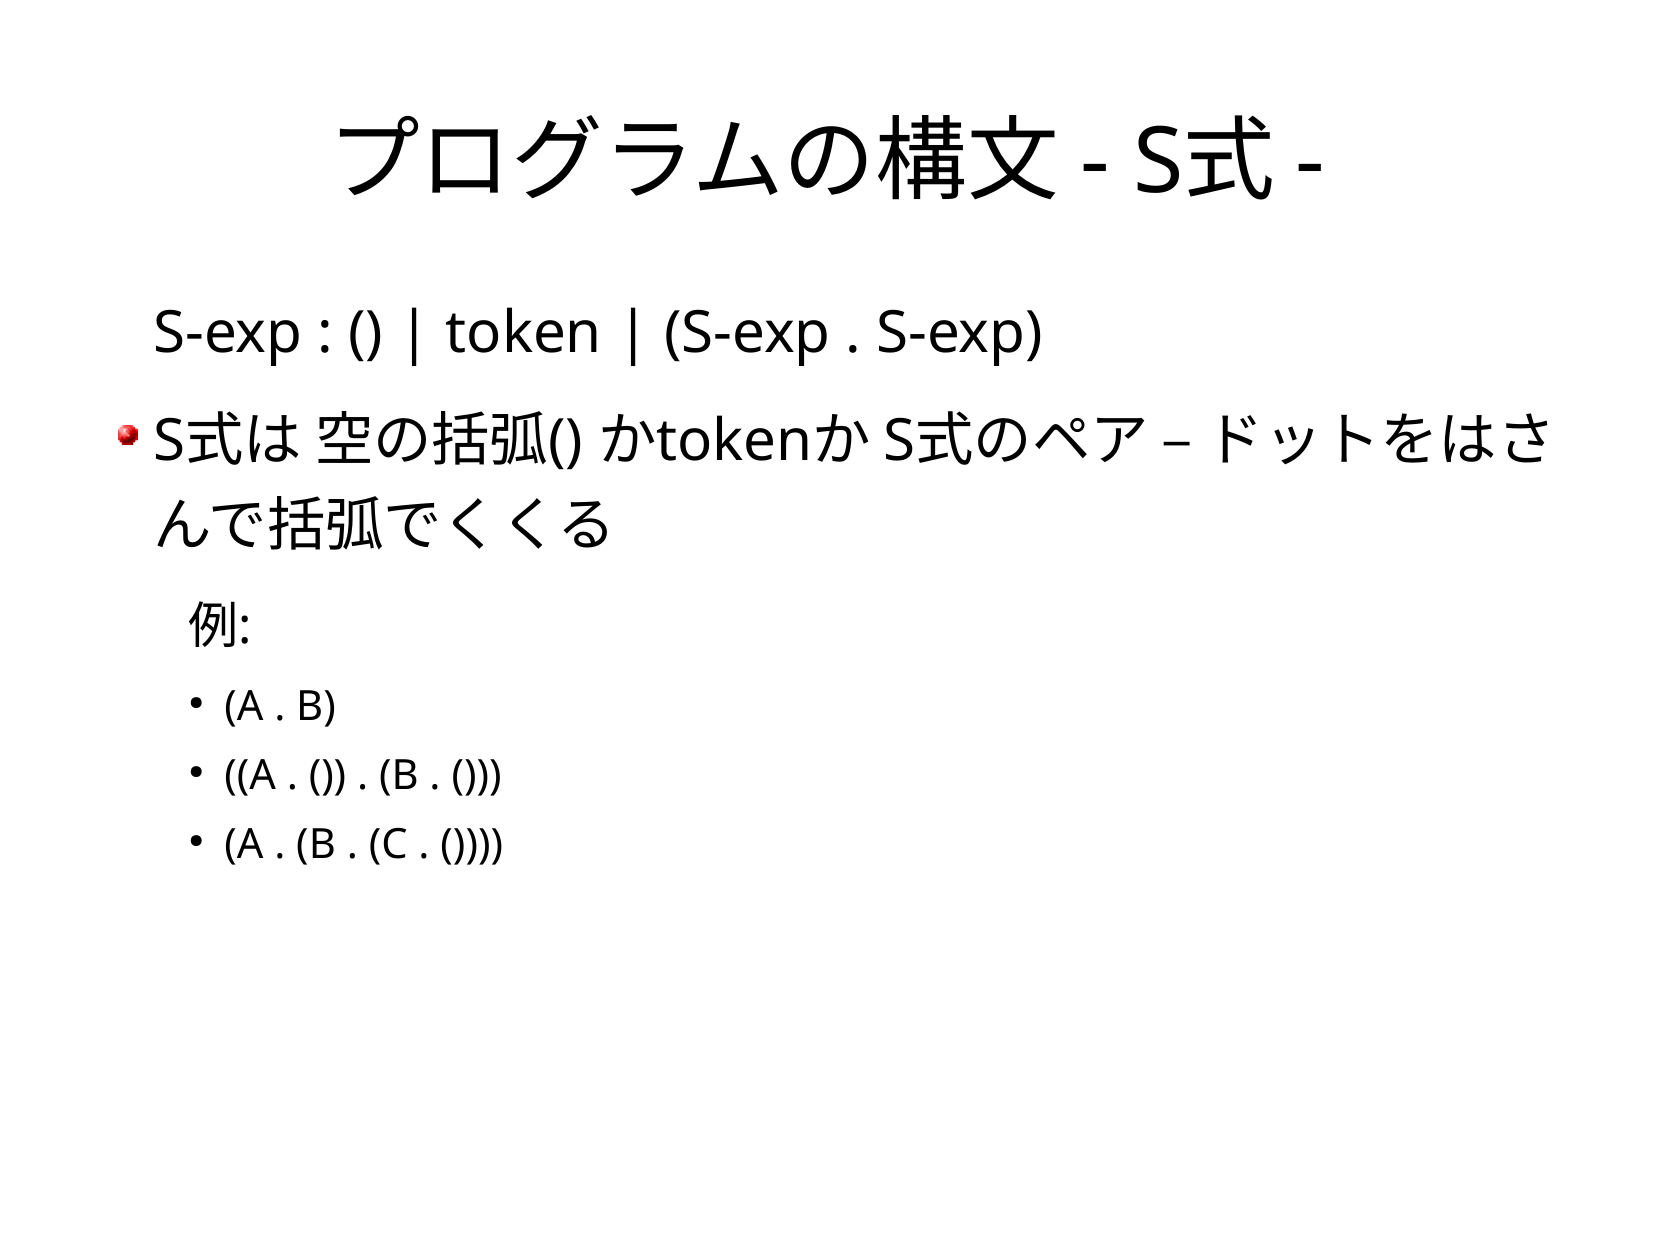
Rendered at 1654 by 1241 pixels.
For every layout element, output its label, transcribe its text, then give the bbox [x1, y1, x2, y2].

title プログラムの構文 - S式 - [82, 56, 1571, 250]
list S-exp : () | token | (S-exp . S-exp) S式は 空の括弧() かtokenか S式のペア – ドットをはさんで括弧でくくる 例: (A . B) ((A . ()) . (B . ())) (A . (B . (C . ()))) [82, 290, 1571, 1109]
